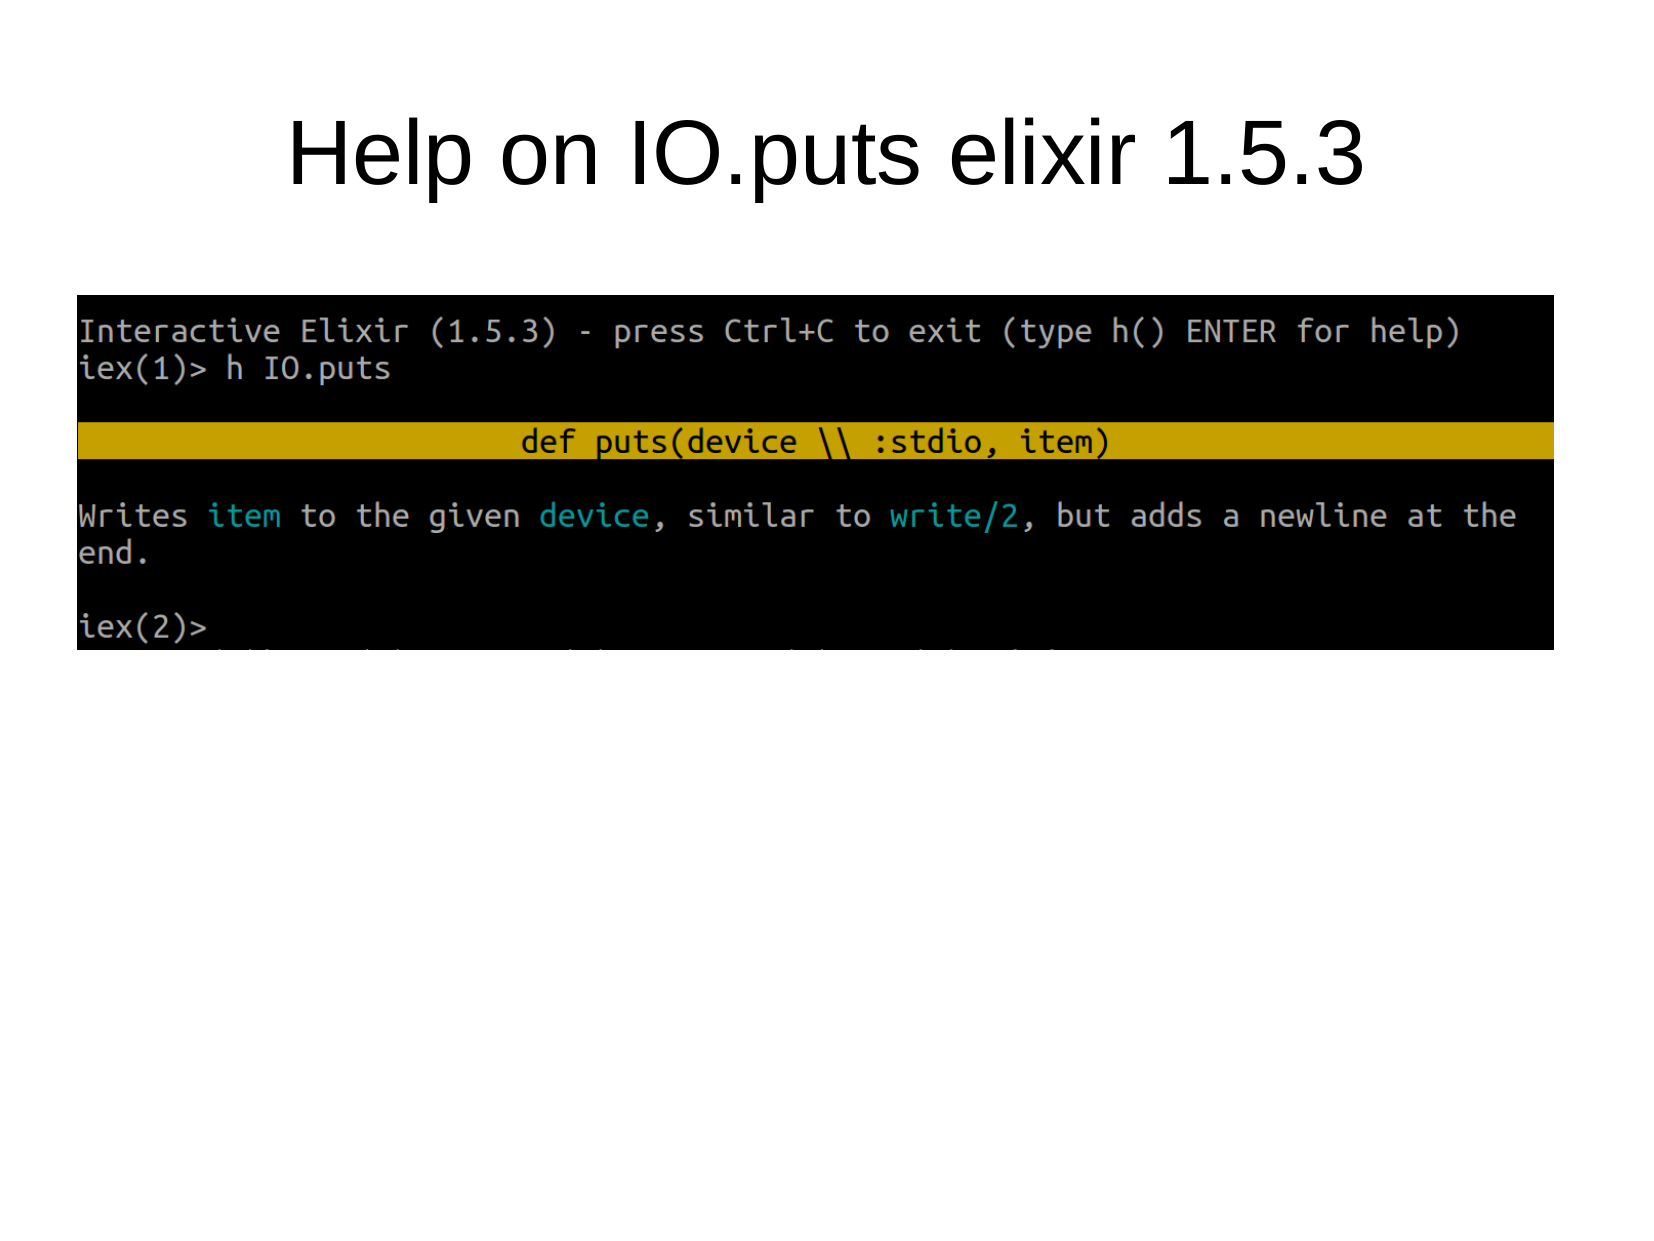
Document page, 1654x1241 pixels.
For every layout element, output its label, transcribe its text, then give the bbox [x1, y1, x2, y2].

picture [77, 295, 1554, 650]
title Help on IO.puts elixir 1.5.3 [82, 49, 1571, 257]
